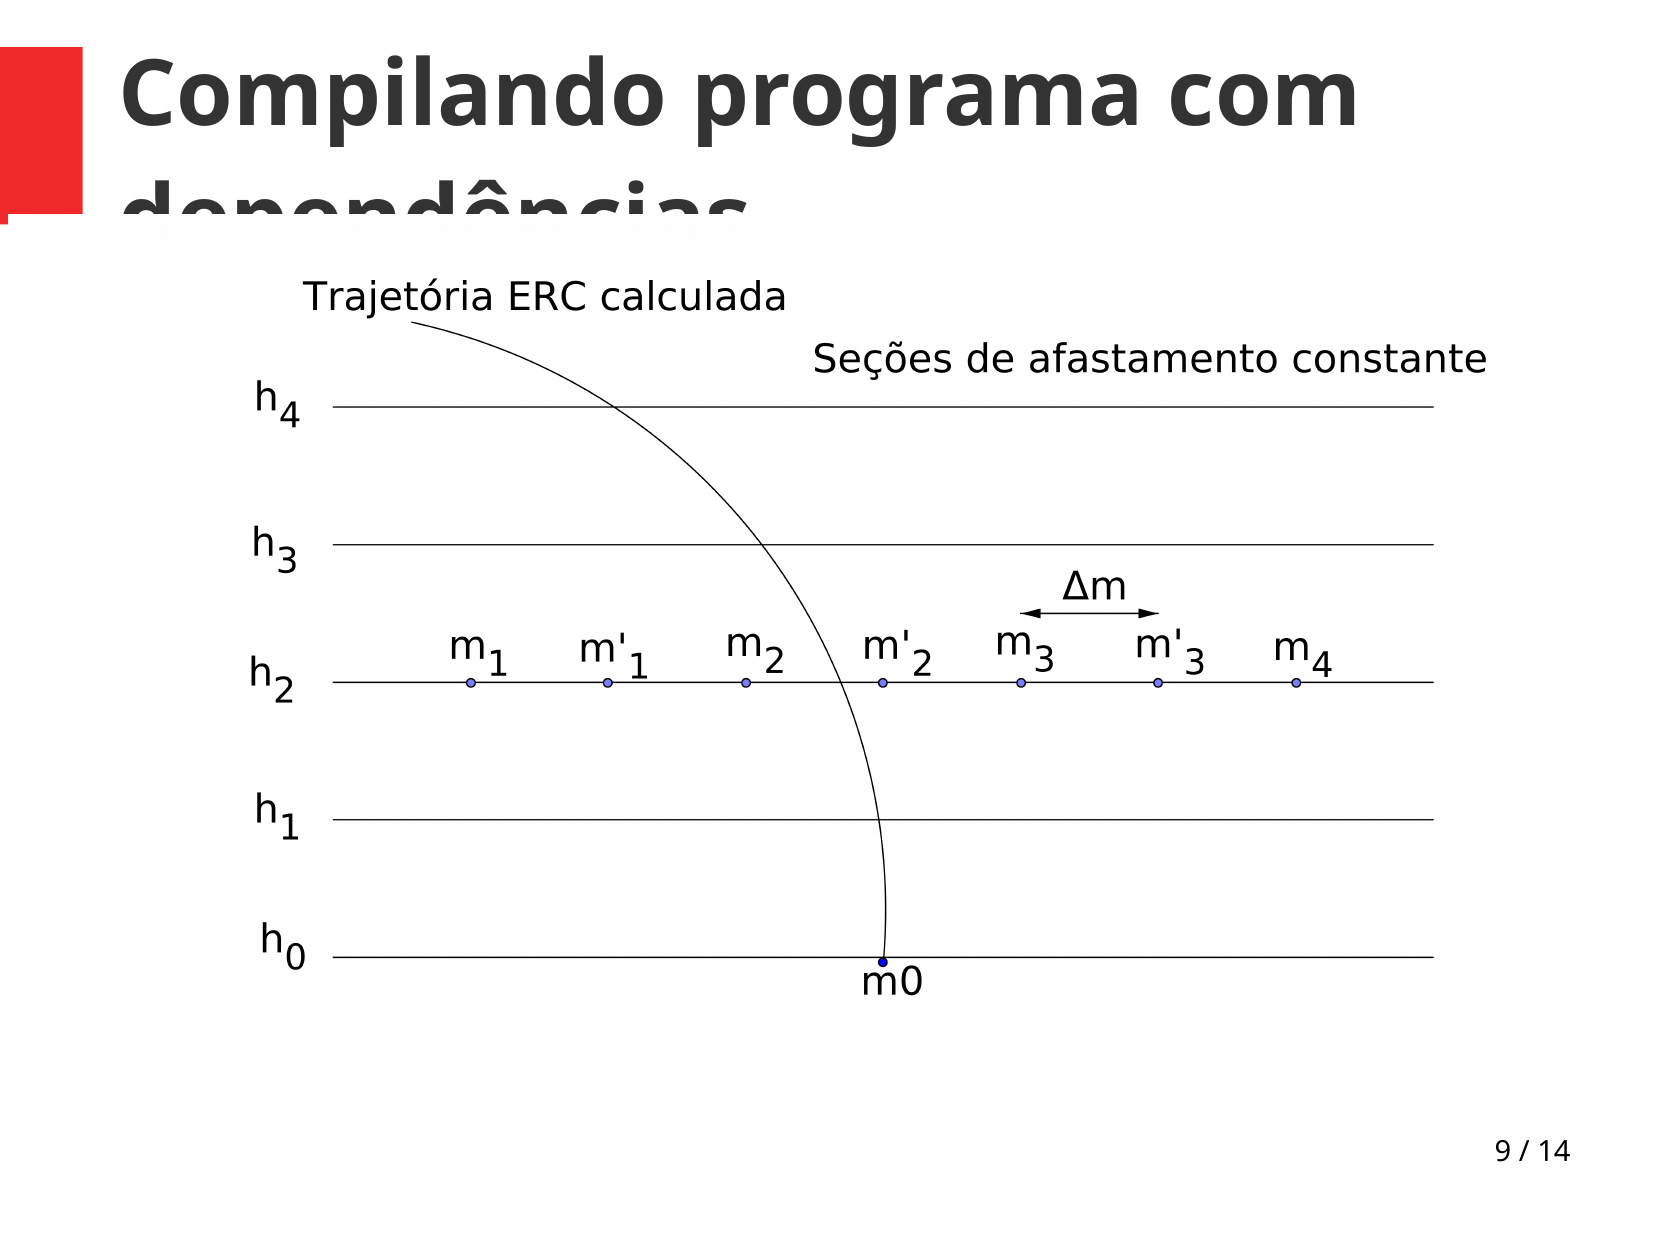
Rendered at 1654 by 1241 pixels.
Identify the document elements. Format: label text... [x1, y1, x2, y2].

picture [8, 214, 1654, 1041]
title Compilando programa com dependências [118, 45, 1571, 214]
